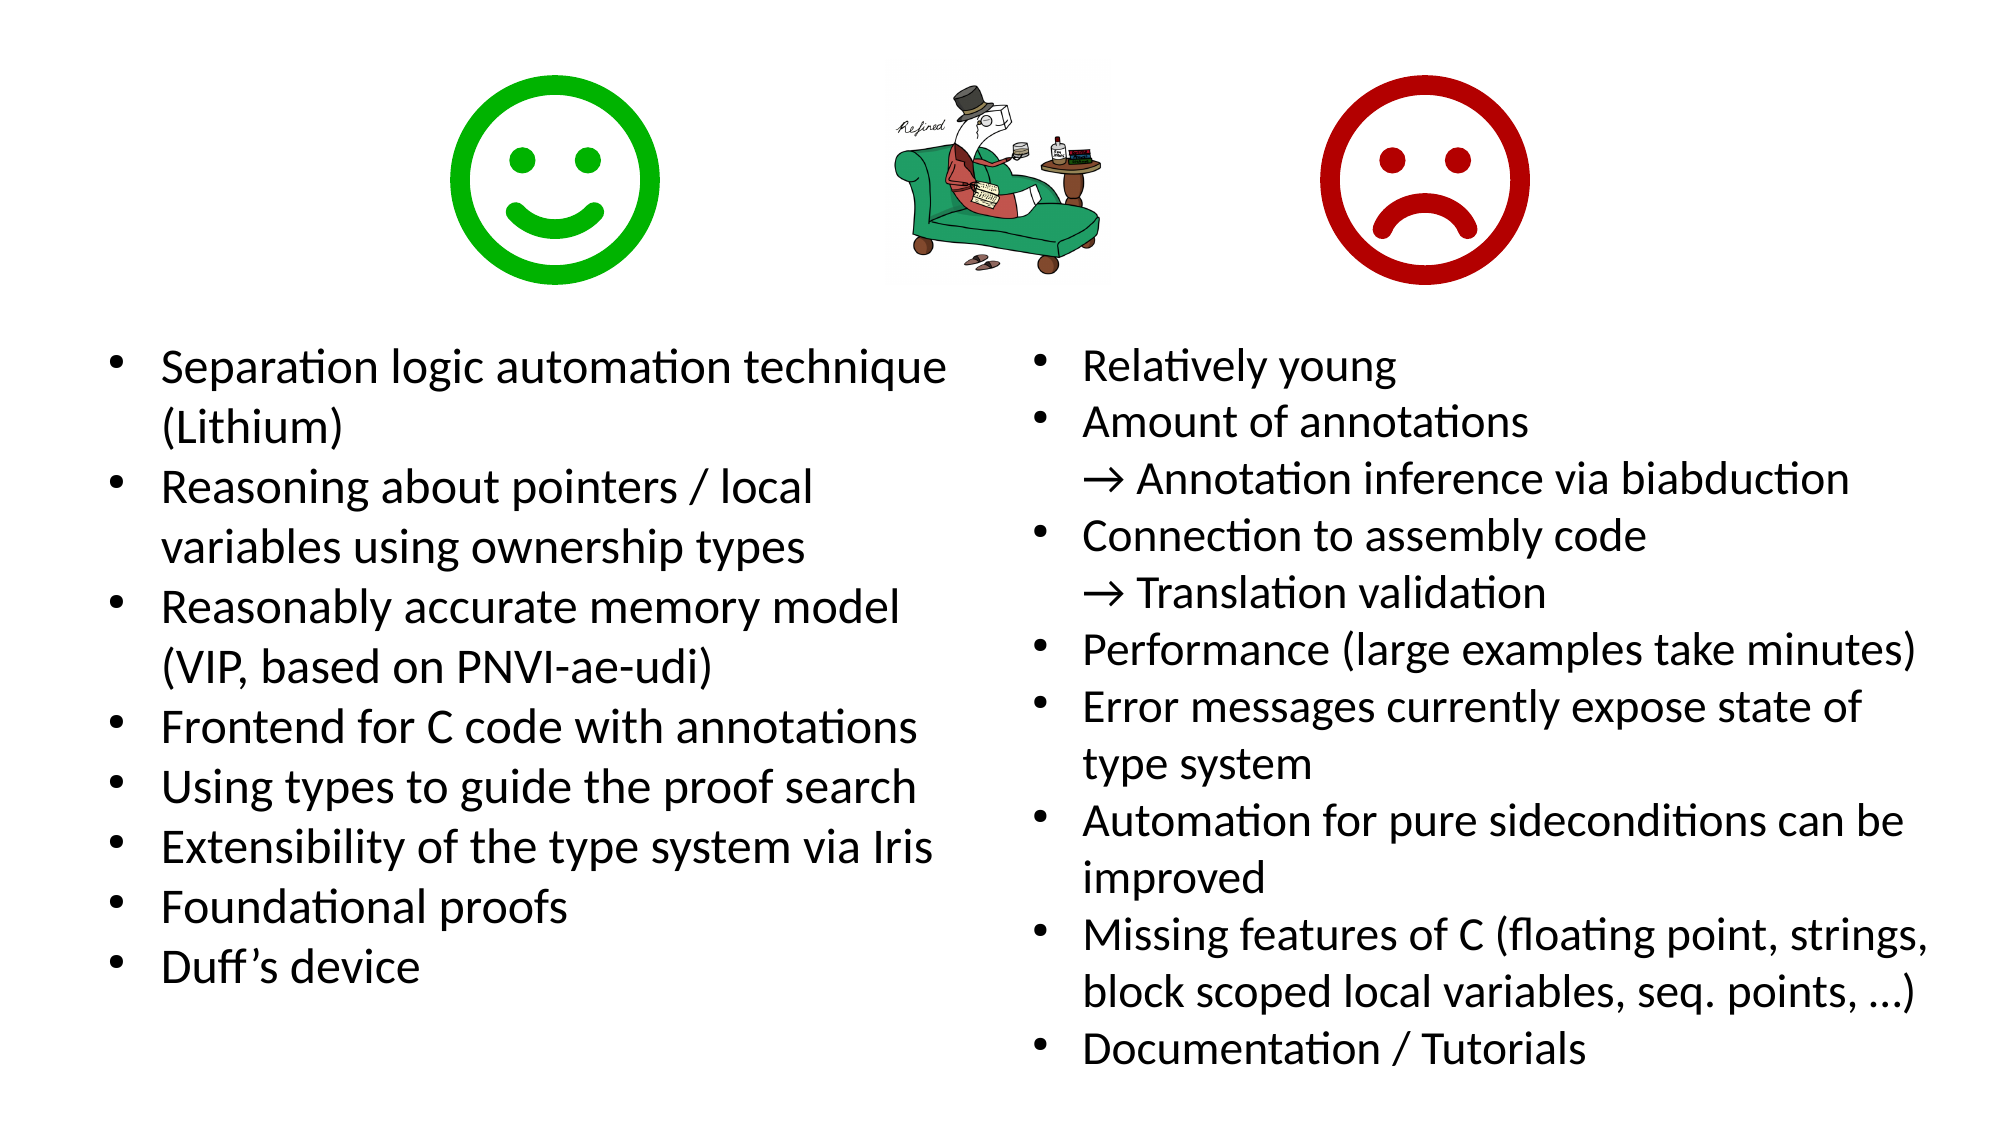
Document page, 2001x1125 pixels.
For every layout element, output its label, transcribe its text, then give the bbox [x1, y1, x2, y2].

picture [450, 75, 661, 286]
picture [1320, 75, 1531, 286]
picture [885, 59, 1111, 286]
list Relatively young Amount of annotations → Annotation inference via biabduction Connection to assembly code → Translation validation Performance (large examples take minutes) Error messages currently expose state of type system Automation for pure sideconditions can be improved Missing features of C (floating point, strings, block scoped local variables, seq. points, …) Documentation / Tutorials [1000, 325, 1976, 1096]
list Separation logic automation technique (Lithium) Reasoning about pointers / local variables using ownership types Reasonably accurate memory model (VIP, based on PNVI-ae-udi) Frontend for C code with annotations Using types to guide the proof search Extensibility of the type system via Iris Foundational proofs Duff’s device [75, 325, 1000, 1021]
